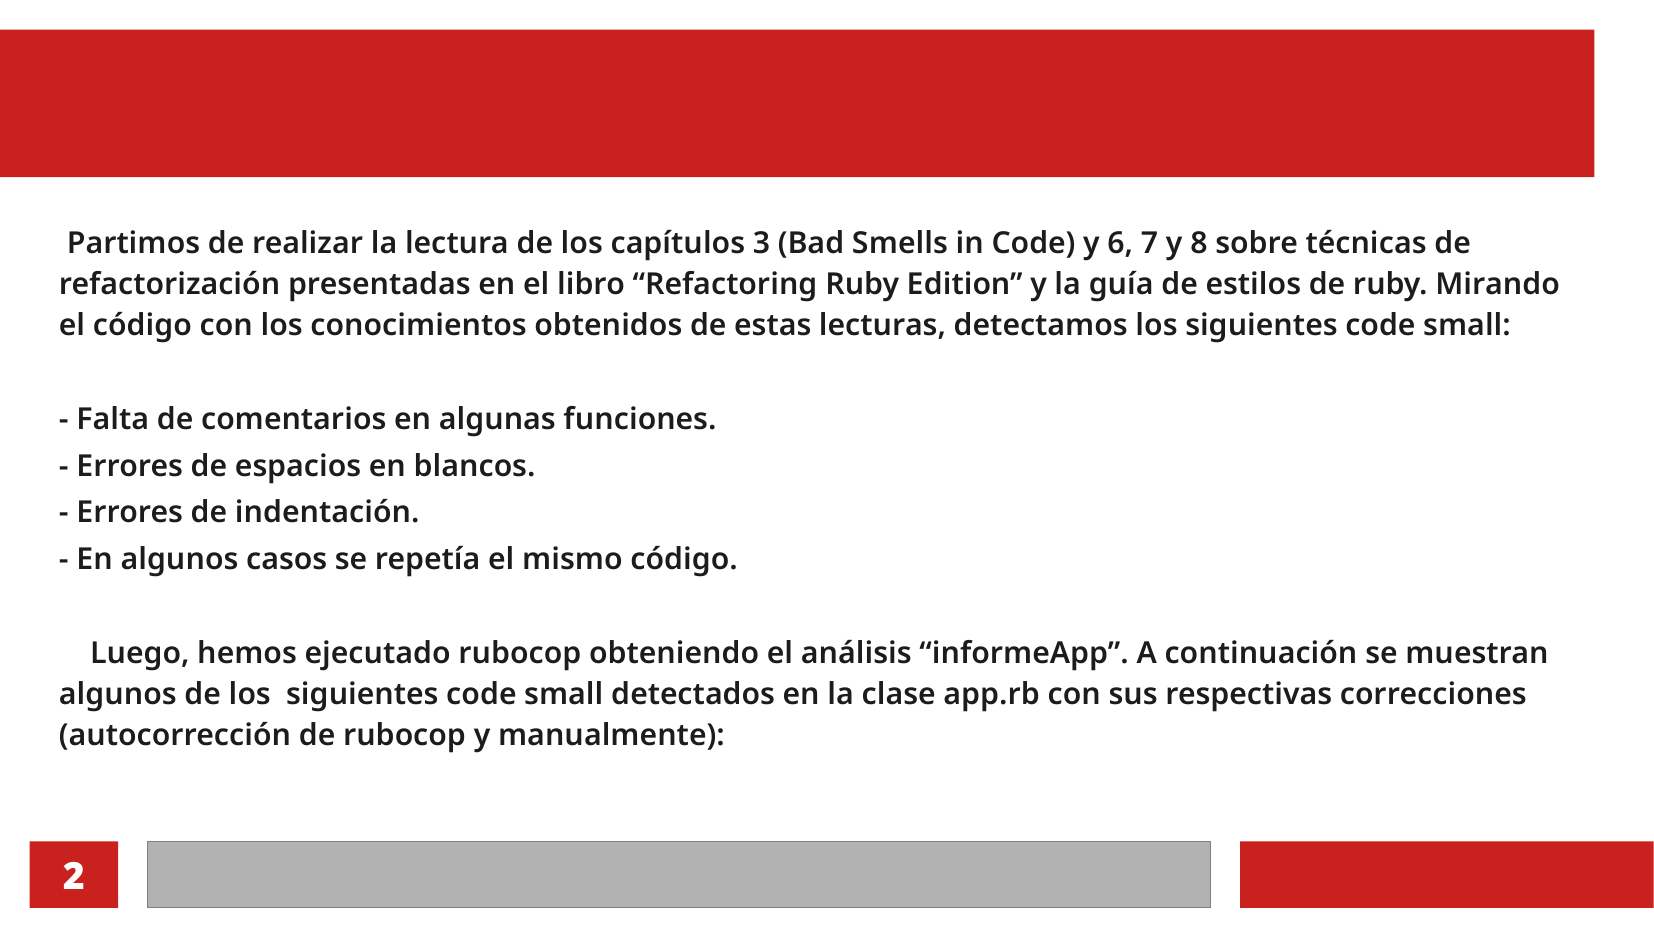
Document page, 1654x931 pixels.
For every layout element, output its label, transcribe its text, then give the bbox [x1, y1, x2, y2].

list Partimos de realizar la lectura de los capítulos 3 (Bad Smells in Code) y 6, 7 y 8 sobre técnicas de refactorización presentadas en el libro “Refactoring Ruby Edition” y la guía de estilos de ruby. Mirando el código con los conocimientos obtenidos de estas lecturas, detectamos los siguientes code small: - Falta de comentarios en algunas funciones. - Errores de espacios en blancos. - Errores de indentación. - En algunos casos se repetía el mismo código. Luego, hemos ejecutado rubocop obteniendo el análisis “informeApp”. A continuación se muestran algunos de los siguientes code small detectados en la clase app.rb con sus respectivas correcciones (autocorrección de rubocop y manualmente): [59, 221, 1565, 798]
